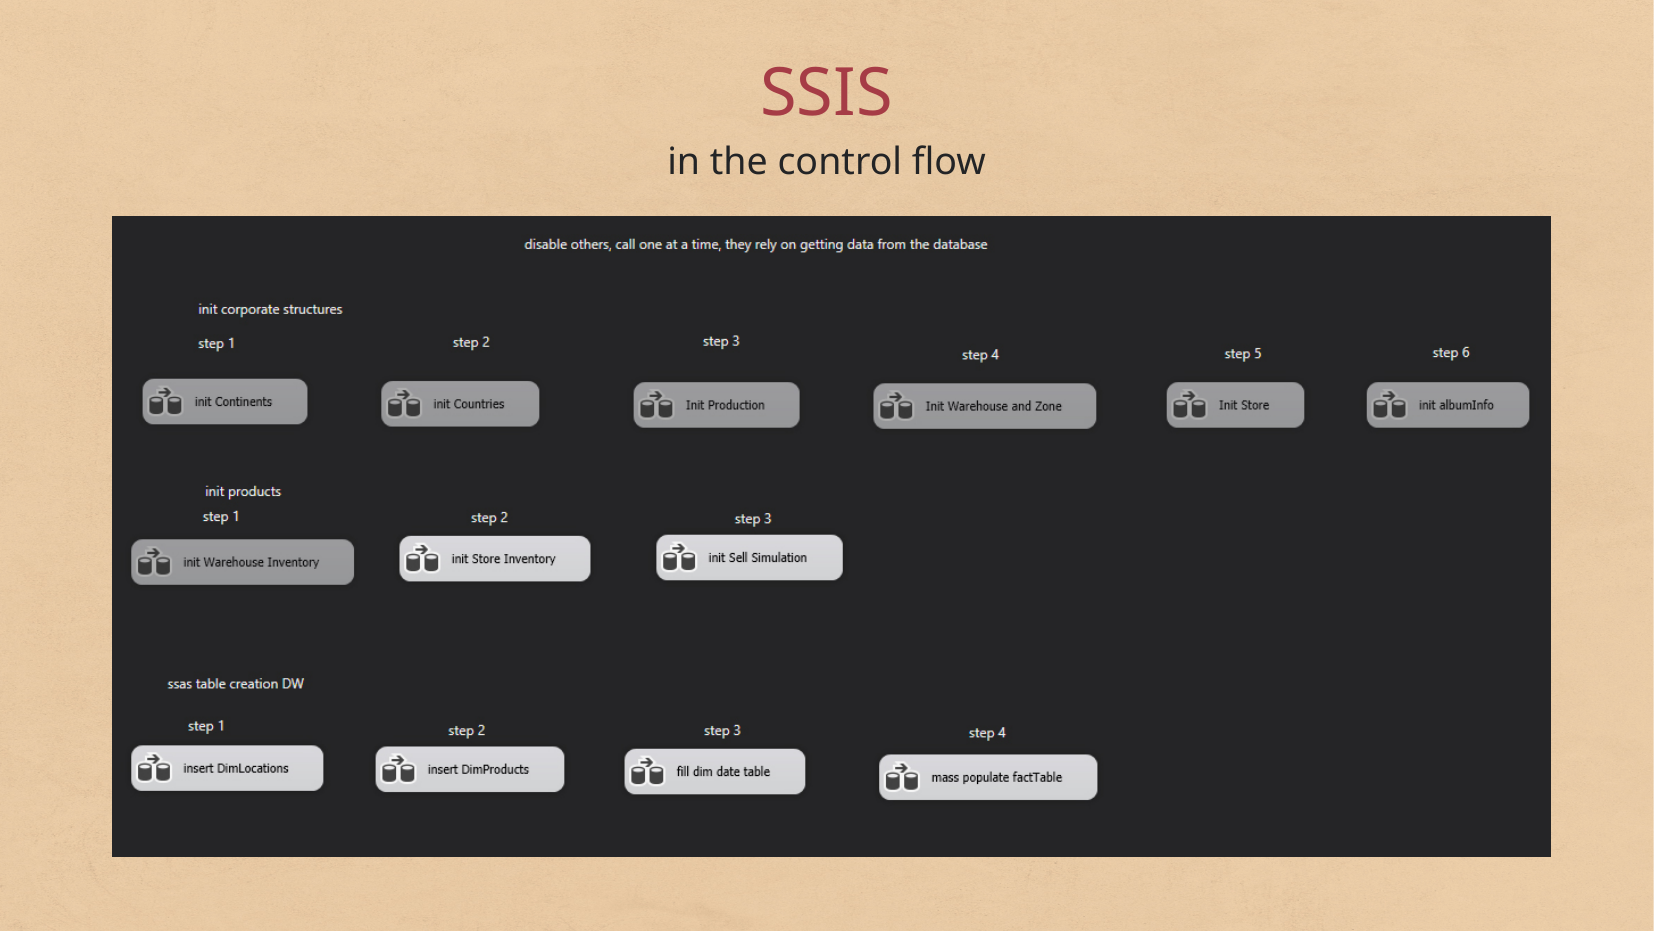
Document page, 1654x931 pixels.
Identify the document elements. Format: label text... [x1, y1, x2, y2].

picture [0, 0, 1654, 931]
title SSIS in the control flow [82, 37, 1571, 193]
